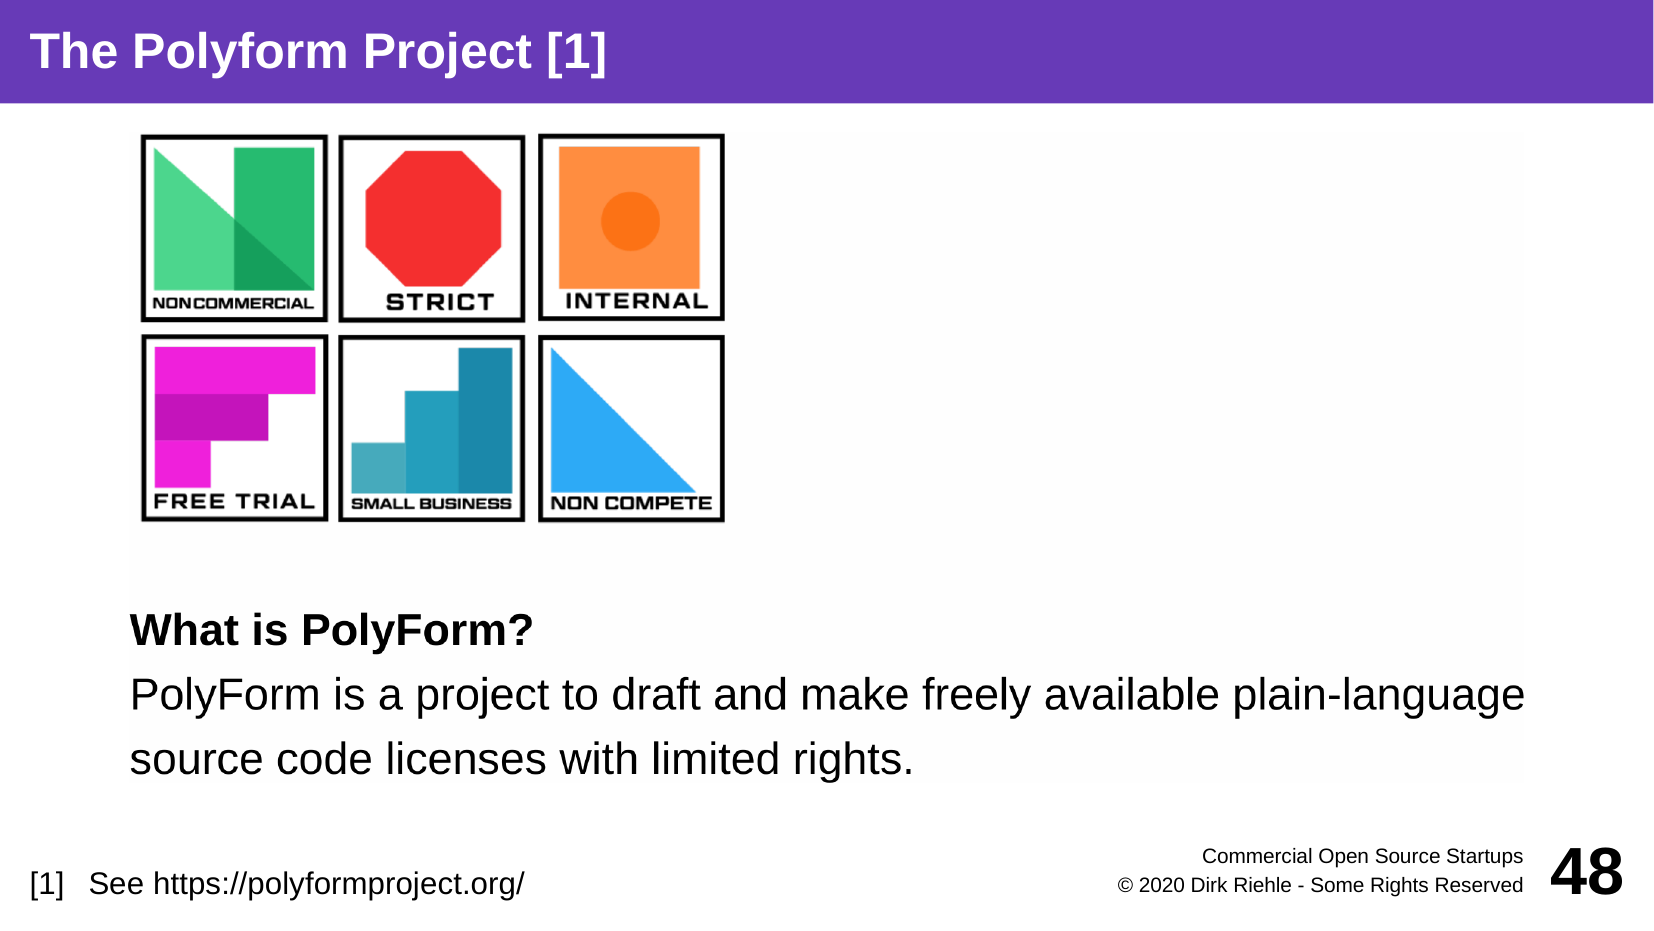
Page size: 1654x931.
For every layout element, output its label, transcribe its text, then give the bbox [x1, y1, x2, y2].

title The Polyform Project [1] [0, 0, 1654, 104]
picture [129, 132, 1524, 783]
text_box [1] See https://polyformproject.org/ [0, 693, 1182, 931]
